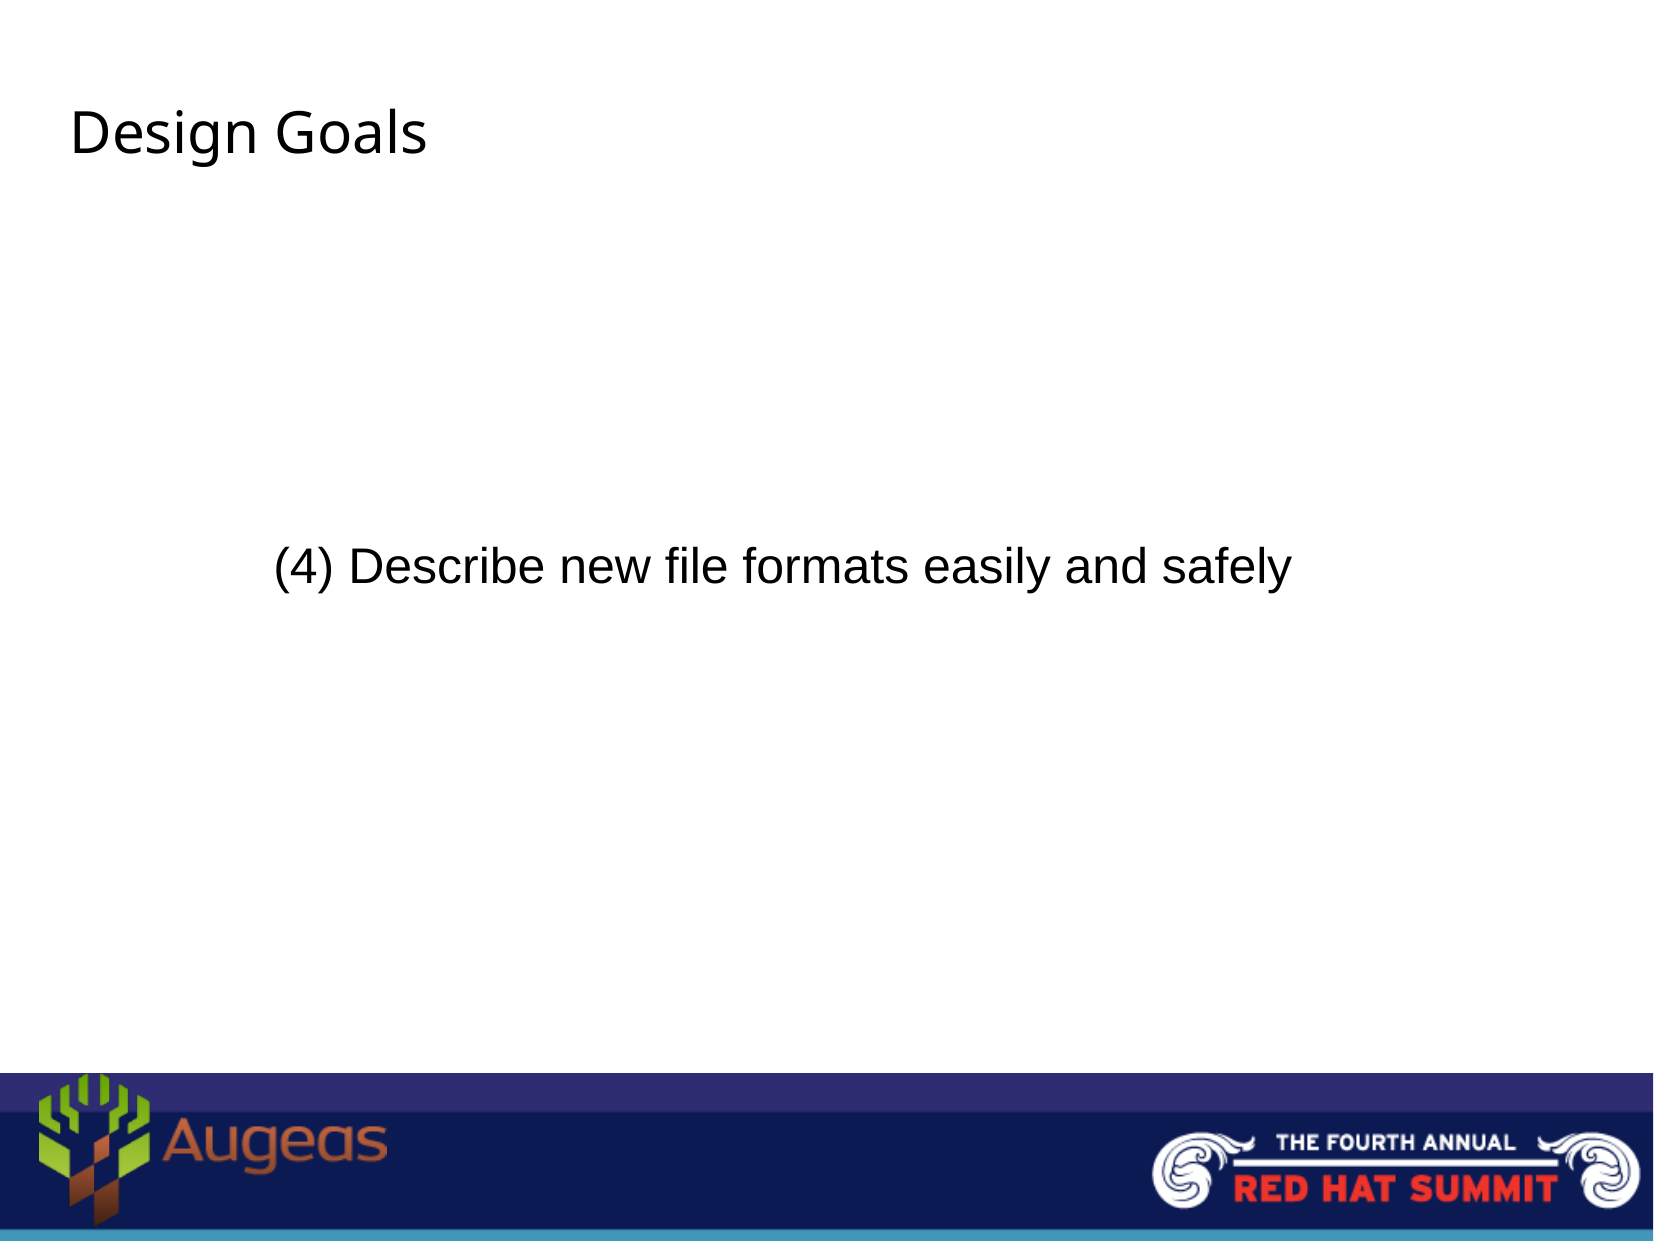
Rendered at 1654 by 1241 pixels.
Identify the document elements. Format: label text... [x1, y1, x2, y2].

picture [0, 1073, 1654, 1241]
list (4) Describe new file formats easily and safely [71, 180, 1495, 1089]
title Design Goals [69, 71, 1501, 190]
